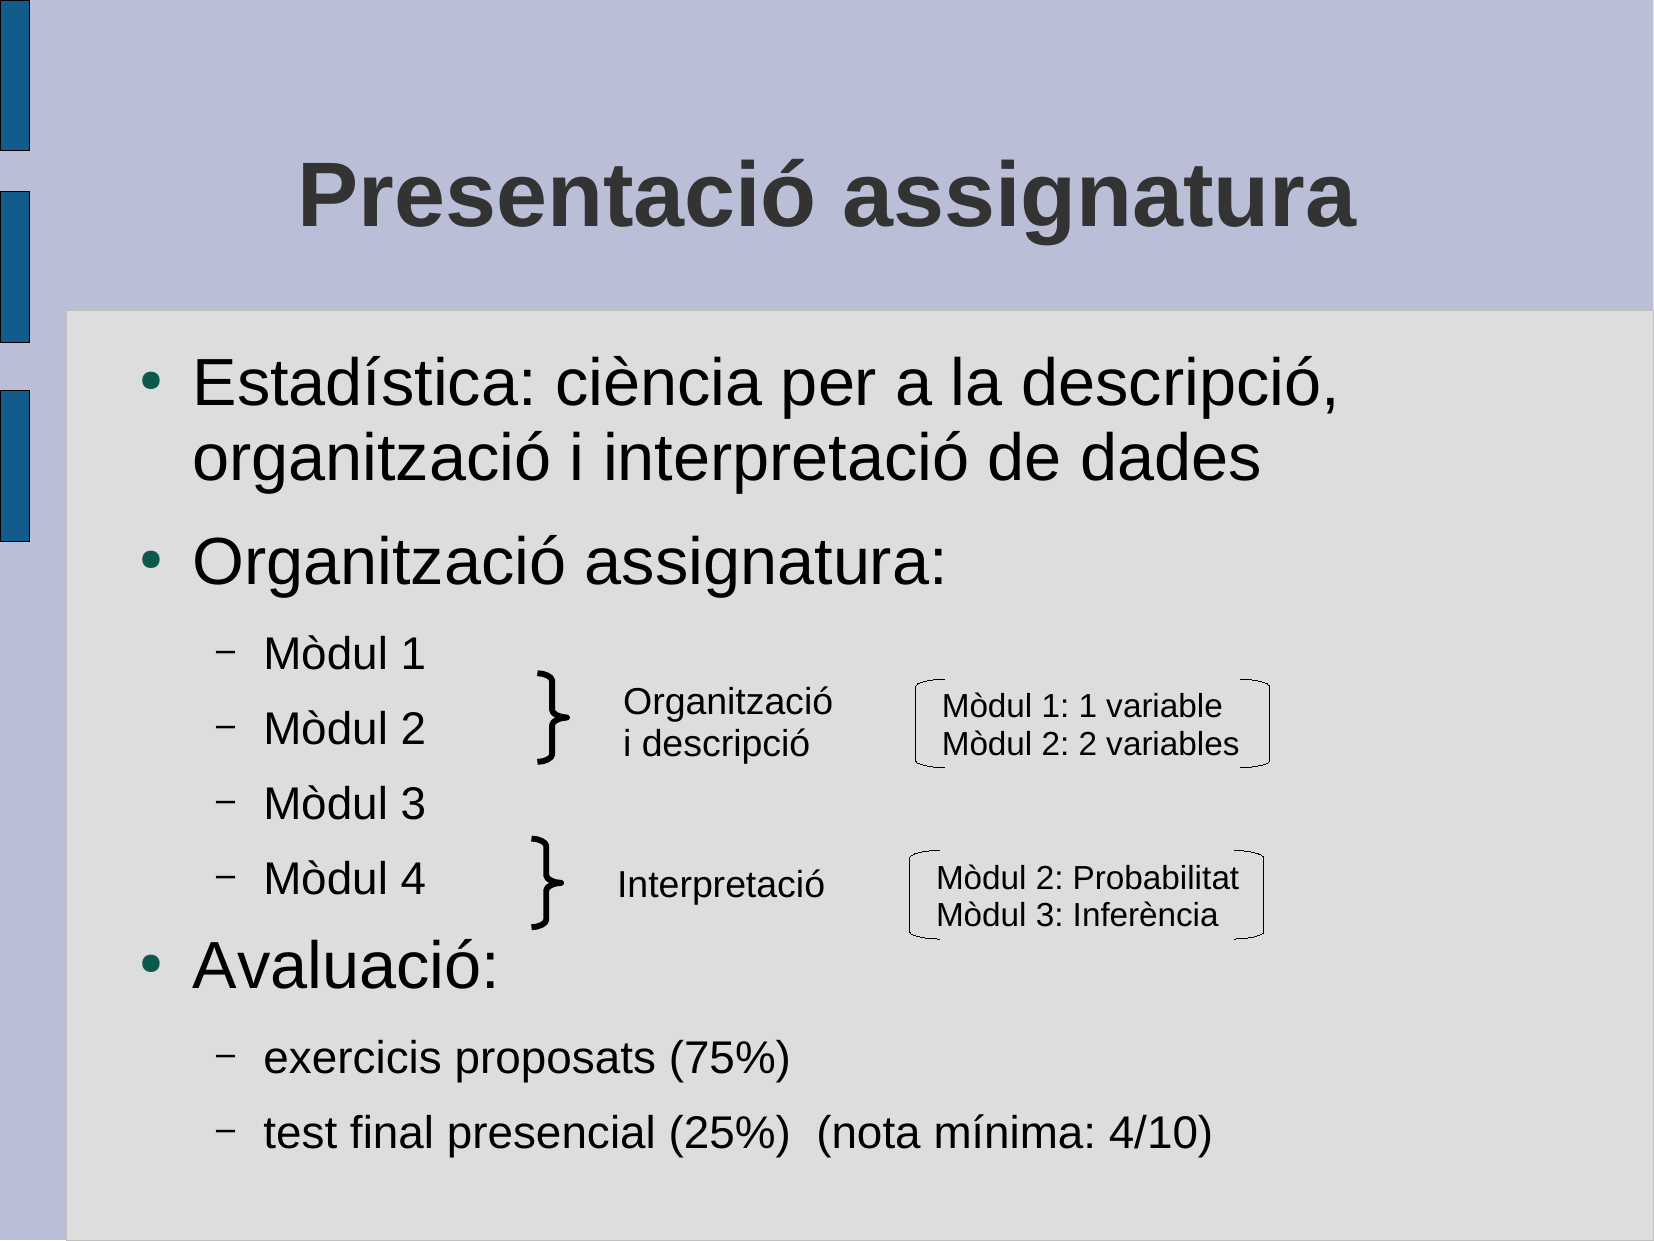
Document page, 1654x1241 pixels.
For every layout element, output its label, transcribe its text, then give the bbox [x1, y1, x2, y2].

title Presentació assignatura [121, 91, 1534, 299]
list Estadística: ciència per a la descripció, organització i interpretació de dades Organització assignatura: Mòdul 1 Mòdul 2 Mòdul 3 Mòdul 4 Avaluació: exercicis proposats (75%) test final presencial (25%) (nota mínima: 4/10) [121, 344, 1534, 1157]
text_box Interpretació [602, 856, 857, 914]
text_box Mòdul 2: Probabilitat Mòdul 3: Inferència [921, 851, 1255, 942]
text_box Mòdul 1: 1 variable Mòdul 2: 2 variables [927, 680, 1256, 770]
text_box Organització i descripció [608, 673, 863, 773]
